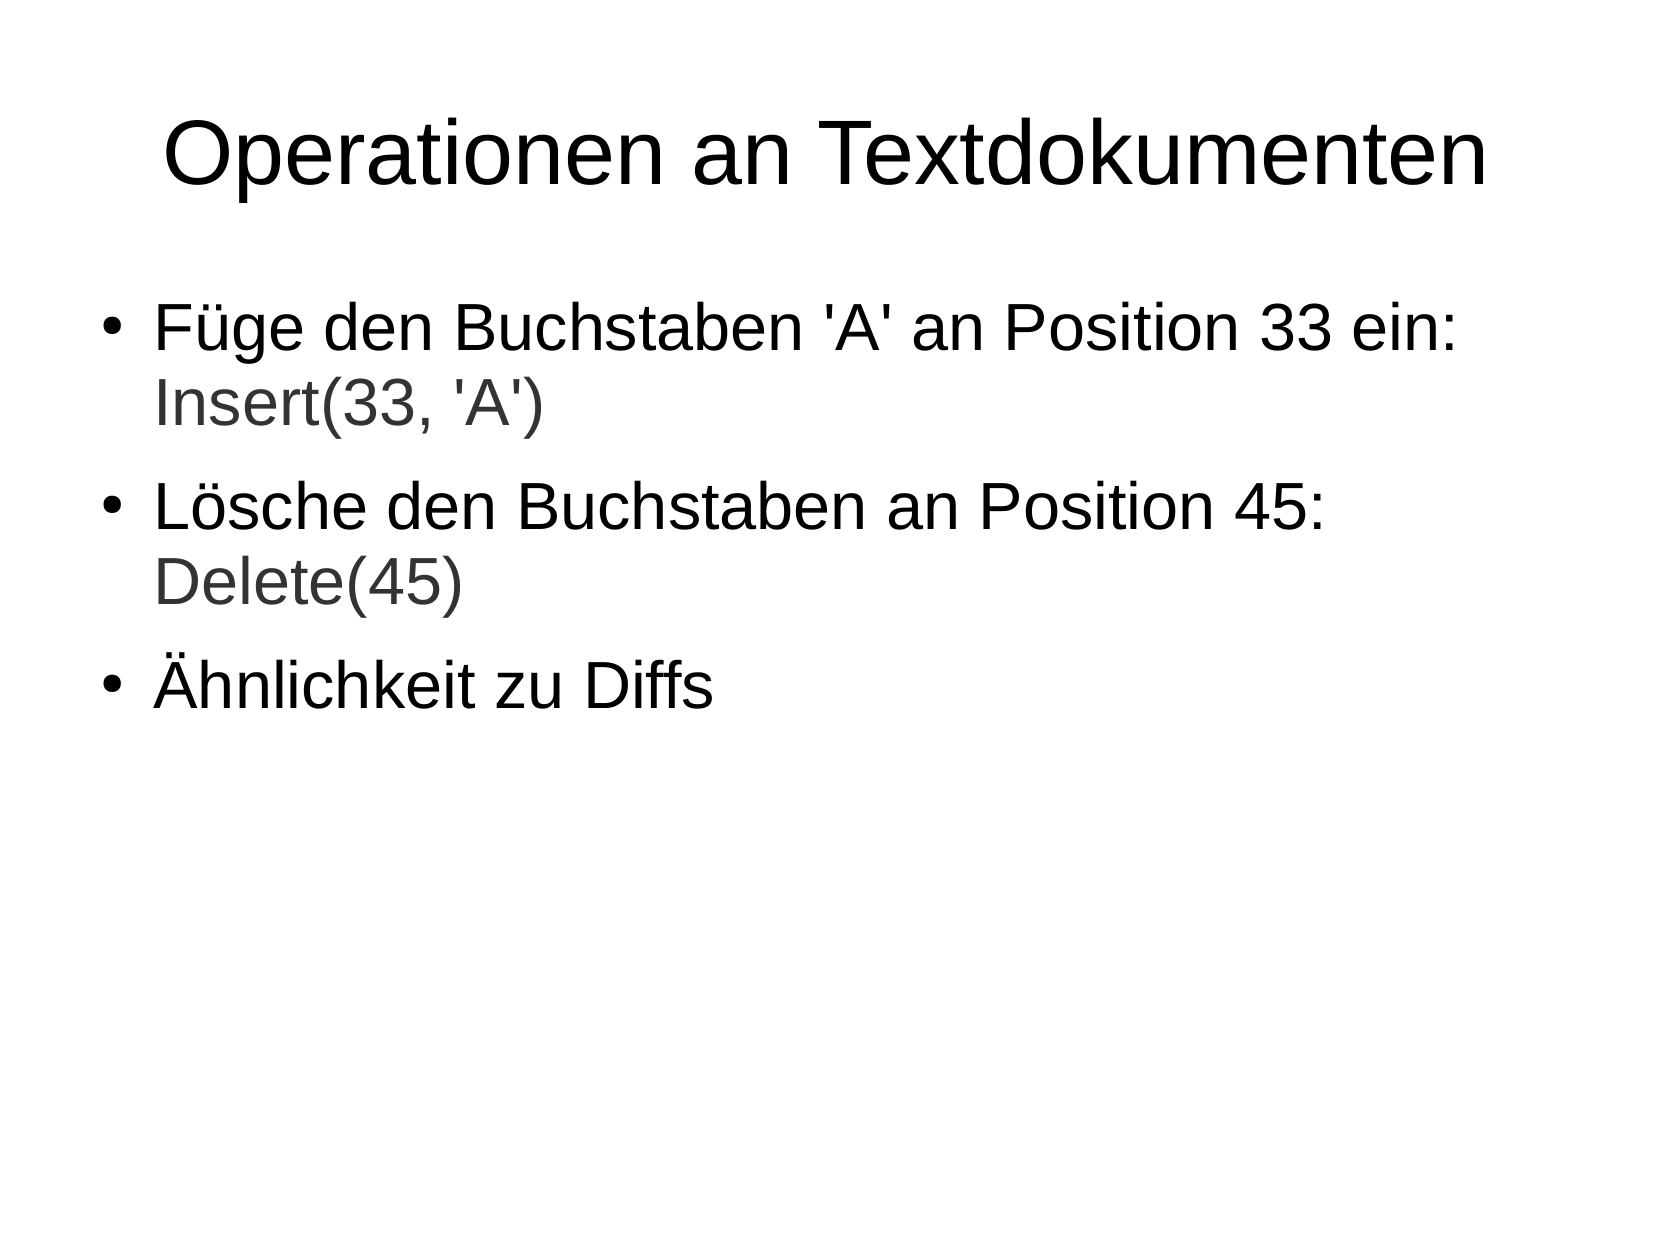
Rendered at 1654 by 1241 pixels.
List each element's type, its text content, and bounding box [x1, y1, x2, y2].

list Füge den Buchstaben 'A' an Position 33 ein: Insert(33, 'A') Lösche den Buchstaben an Position 45: Delete(45) Ähnlichkeit zu Diffs [82, 290, 1538, 1010]
title Operationen an Textdokumenten [82, 49, 1571, 257]
